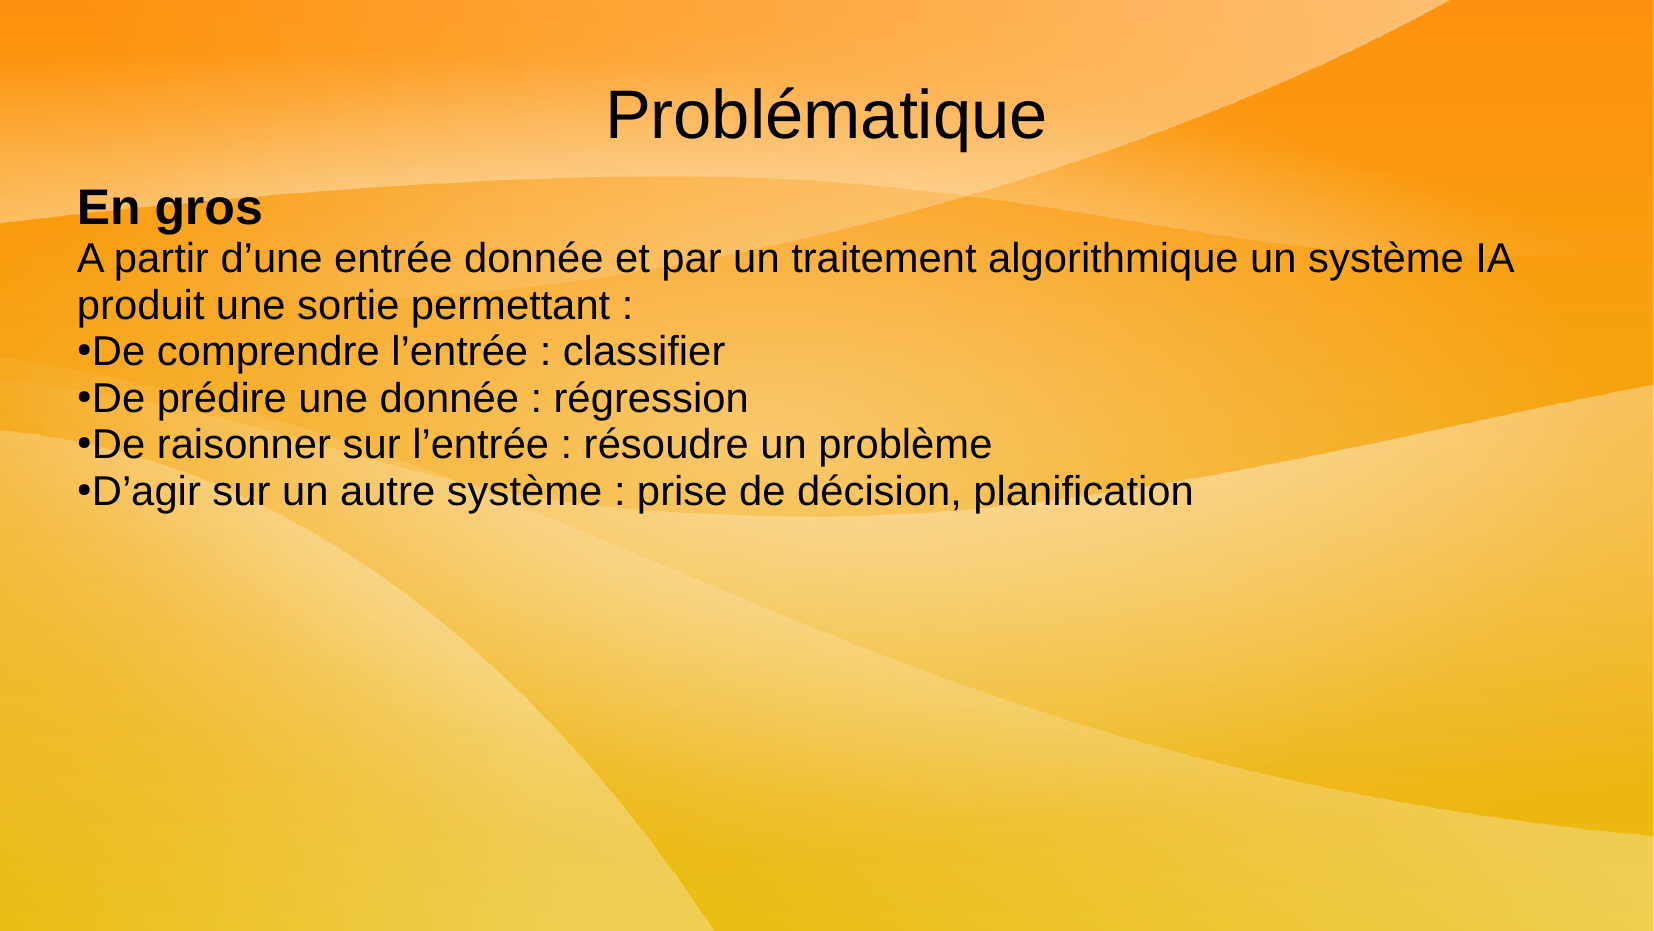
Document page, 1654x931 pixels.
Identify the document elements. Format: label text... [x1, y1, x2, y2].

picture [0, 0, 1654, 931]
title Problématique [82, 37, 1571, 193]
subtitle En gros A partir d’une entrée donnée et par un traitement algorithmique un système IA produit une sortie permettant : De comprendre l’entrée : classifier De prédire une donnée : régression De raisonner sur l’entrée : résoudre un problème D’agir sur un autre système : prise de décision, planification [76, 179, 1565, 871]
